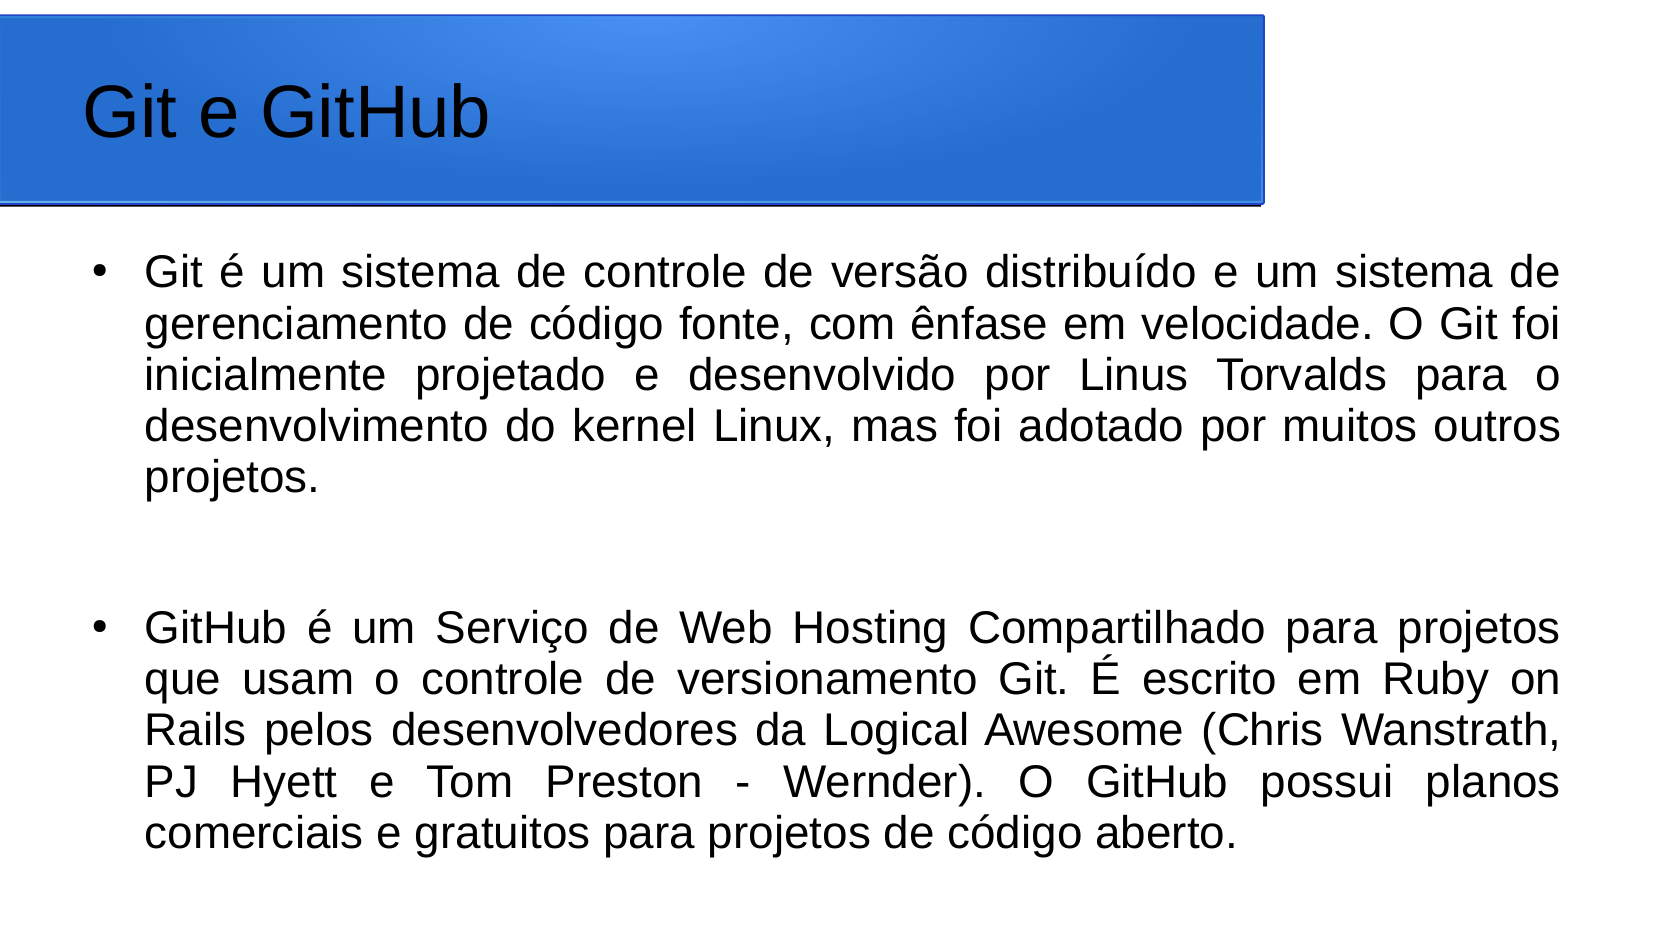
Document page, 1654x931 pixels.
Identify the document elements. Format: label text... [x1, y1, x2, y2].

list Git é um sistema de controle de versão distribuído e um sistema de gerenciamento de código fonte, com ênfase em velocidade. O Git foi inicialmente projetado e desenvolvido por Linus Torvalds para o desenvolvimento do kernel Linux, mas foi adotado por muitos outros projetos. GitHub é um Serviço de Web Hosting Compartilhado para projetos que usam o controle de versionamento Git. É escrito em Ruby on Rails pelos desenvolvedores da Logical Awesome (Chris Wanstrath, PJ Hyett e Tom Preston - Wernder). O GitHub possui planos comerciais e gratuitos para projetos de código aberto. [73, 171, 1563, 916]
title Git e GitHub [82, 35, 1235, 171]
